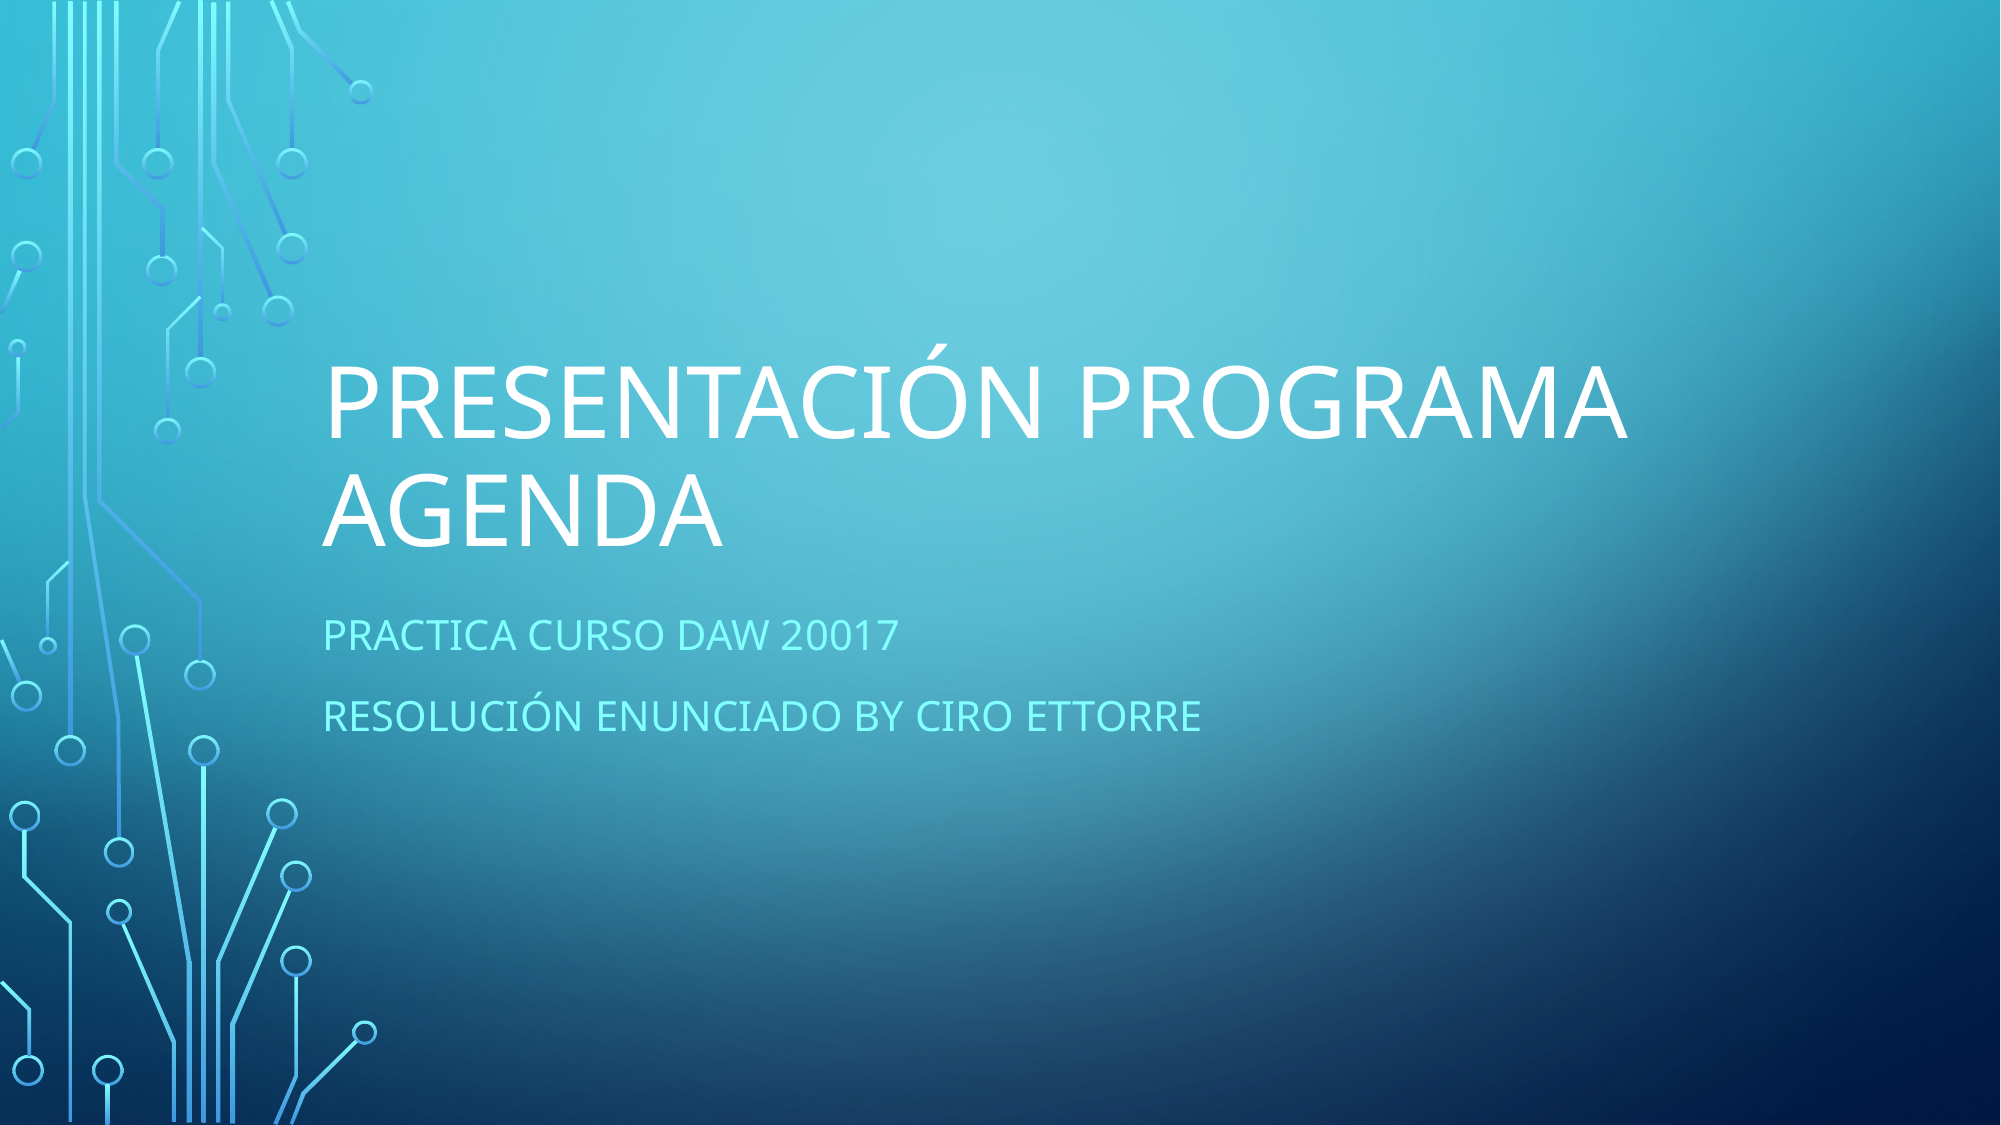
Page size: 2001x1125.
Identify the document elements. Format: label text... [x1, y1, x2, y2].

subtitle Practica curso daw 20017 Resolución enunciado by Ciro Ettorre [307, 590, 1750, 863]
title Presentación programa Agenda [307, 184, 1750, 576]
